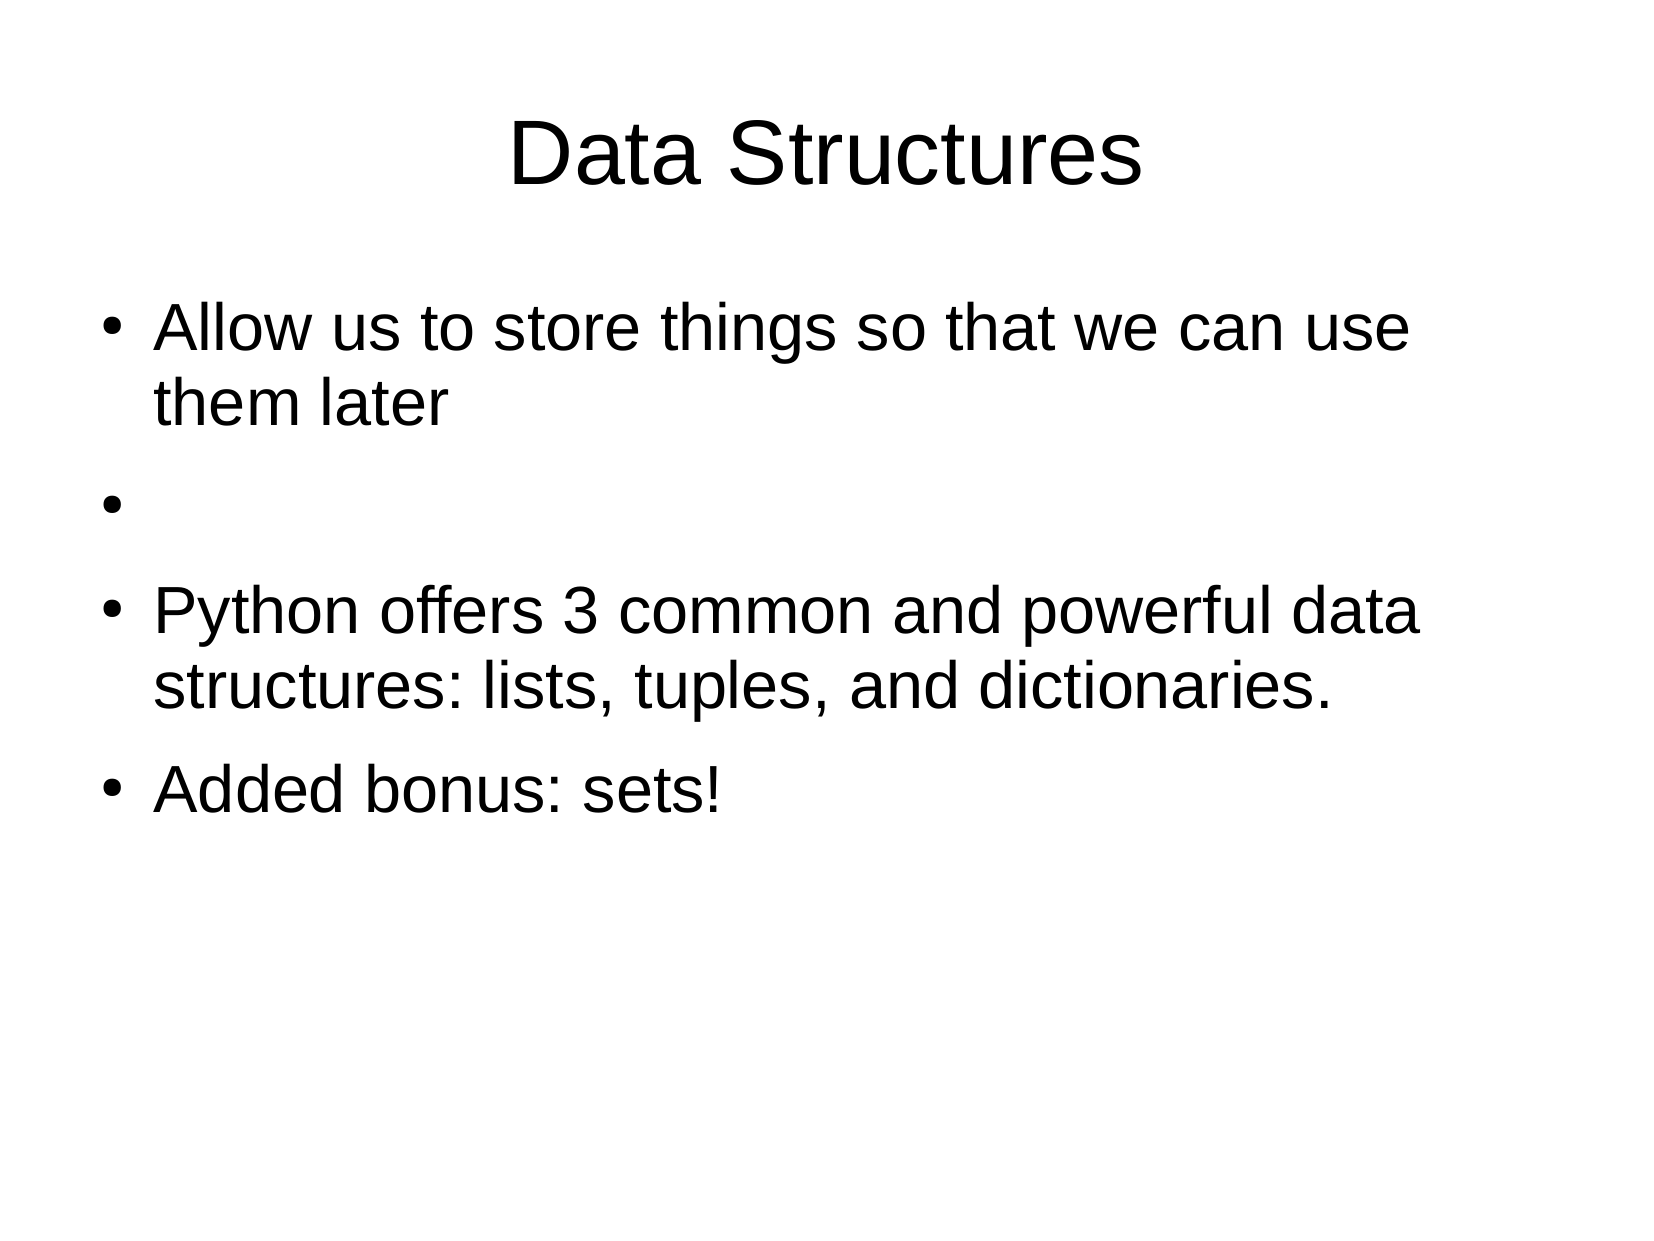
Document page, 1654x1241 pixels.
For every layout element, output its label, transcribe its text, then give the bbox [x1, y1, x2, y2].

title Data Structures [82, 49, 1571, 257]
list Allow us to store things so that we can use them later Python offers 3 common and powerful data structures: lists, tuples, and dictionaries. Added bonus: sets! [82, 290, 1571, 1109]
